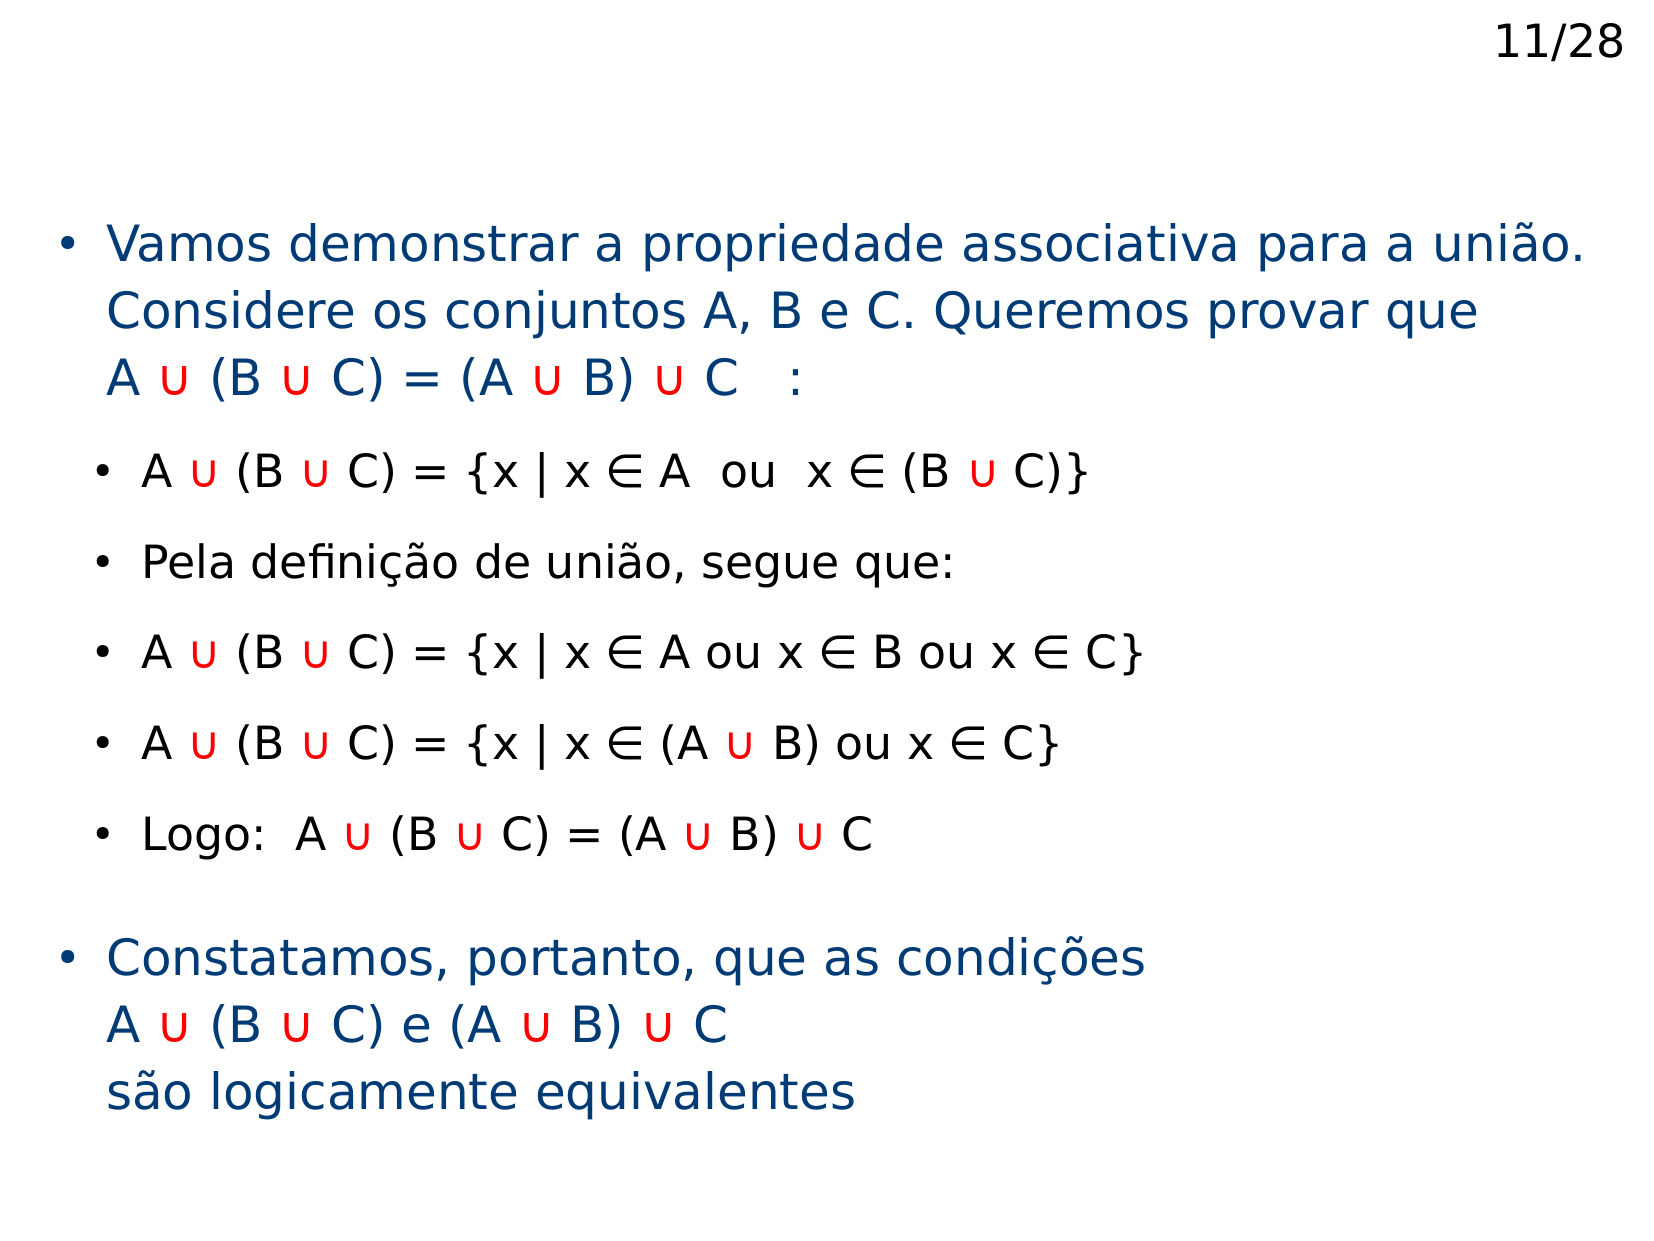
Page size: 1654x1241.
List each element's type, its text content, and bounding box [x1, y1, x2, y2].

list Vamos demonstrar a propriedade associativa para a união. Considere os conjuntos A, B e C. Queremos provar que A ∪ (B ∪ C) = (A ∪ B) ∪ C : A ∪ (B ∪ C) = {x | x ∈ A ou x ∈ (B ∪ C)} Pela definição de união, segue que: A ∪ (B ∪ C) = {x | x ∈ A ou x ∈ B ou x ∈ C} A ∪ (B ∪ C) = {x | x ∈ (A ∪ B) ou x ∈ C} Logo: A ∪ (B ∪ C) = (A ∪ B) ∪ C Constatamos, portanto, que as condições A ∪ (B ∪ C) e (A ∪ B) ∪ C são logicamente equivalentes [59, 206, 1625, 1211]
